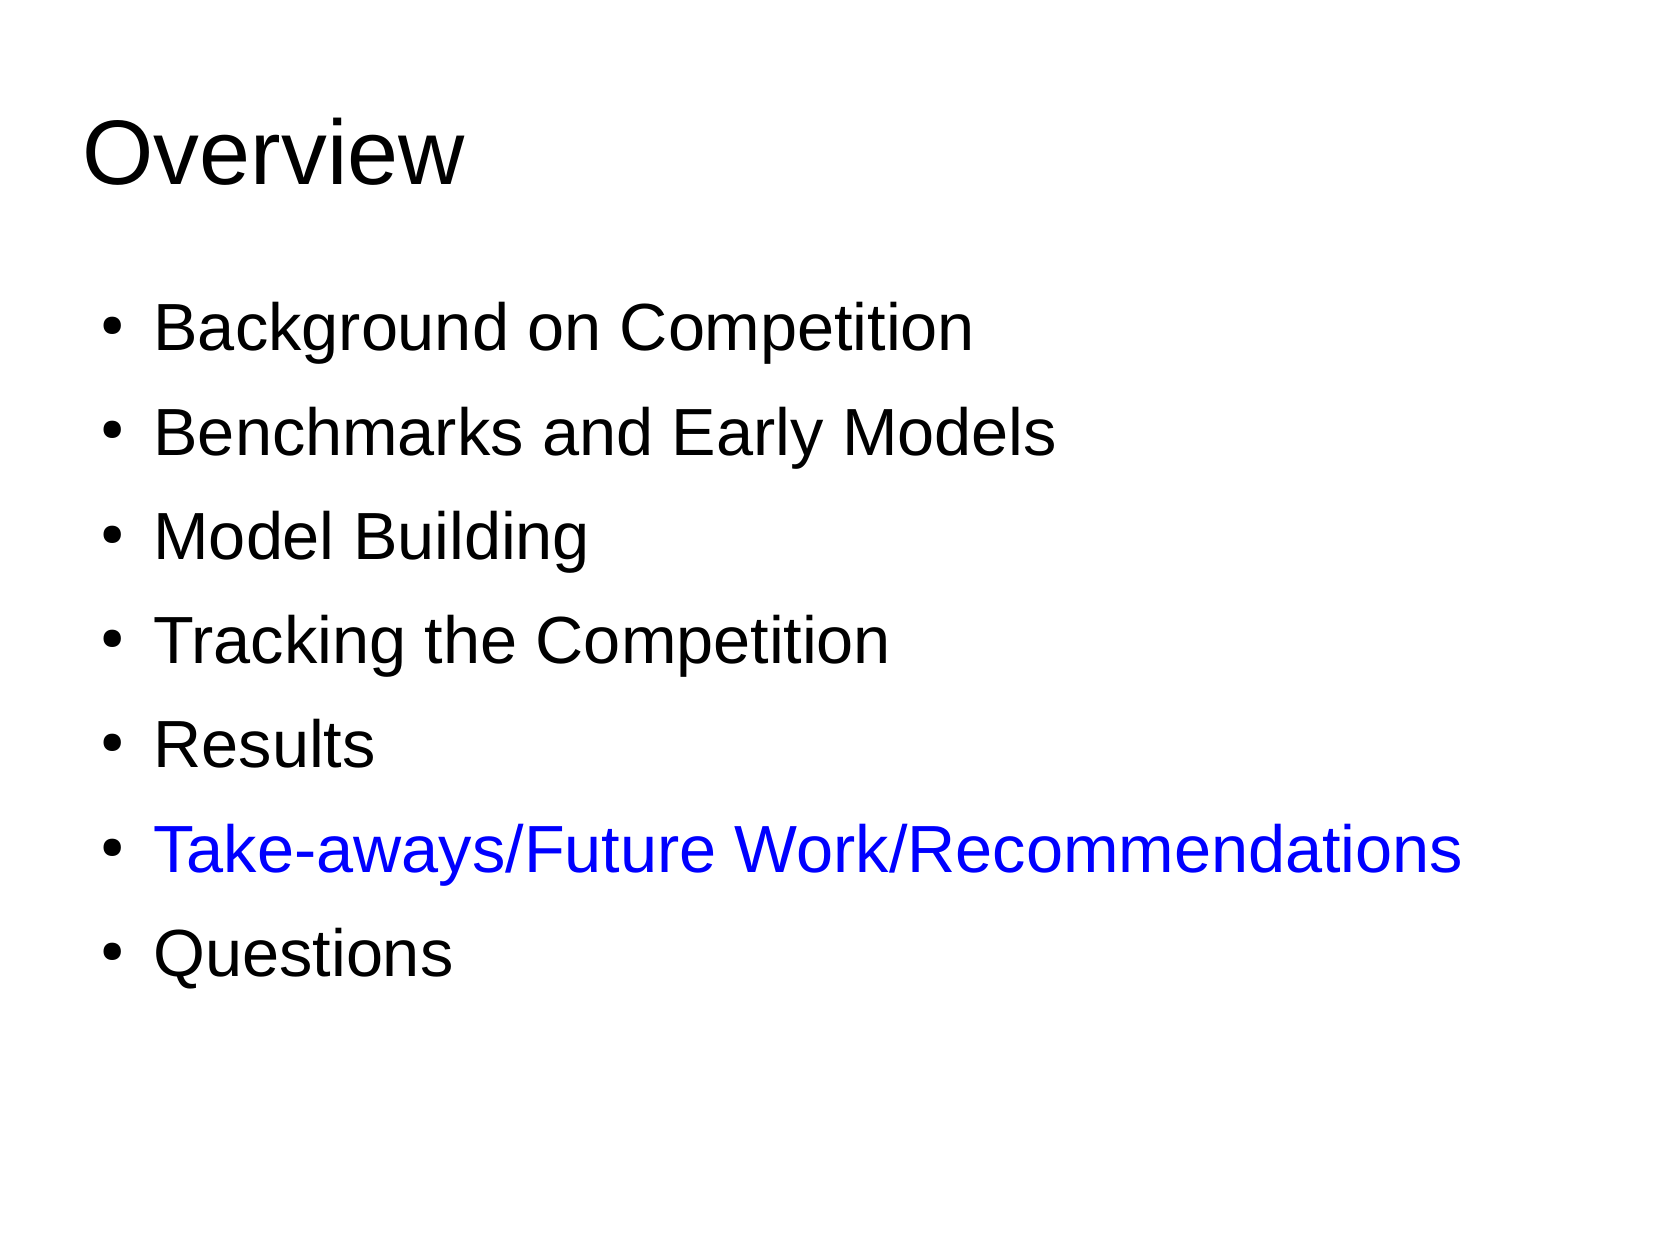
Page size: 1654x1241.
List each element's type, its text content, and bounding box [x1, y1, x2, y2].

list Background on Competition Benchmarks and Early Models Model Building Tracking the Competition Results Take-aways/Future Work/Recommendations Questions [82, 290, 1571, 1010]
title Overview [82, 49, 1571, 257]
